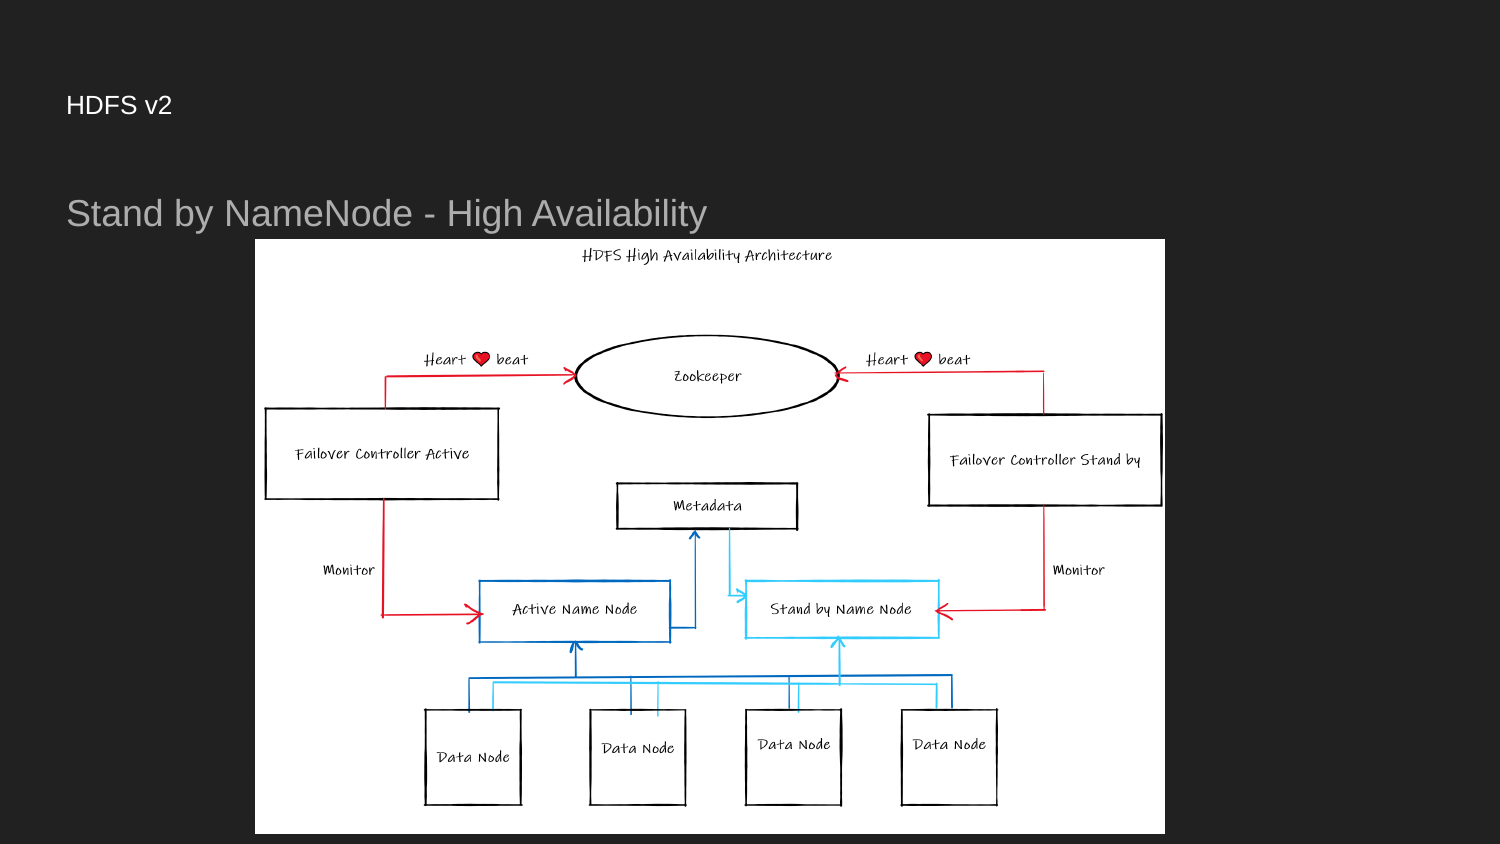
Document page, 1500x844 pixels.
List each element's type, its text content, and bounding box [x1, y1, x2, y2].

picture [255, 239, 1165, 834]
list Stand by NameNode - High Availability [51, 166, 1449, 250]
title HDFS v2 [51, 72, 1449, 166]
